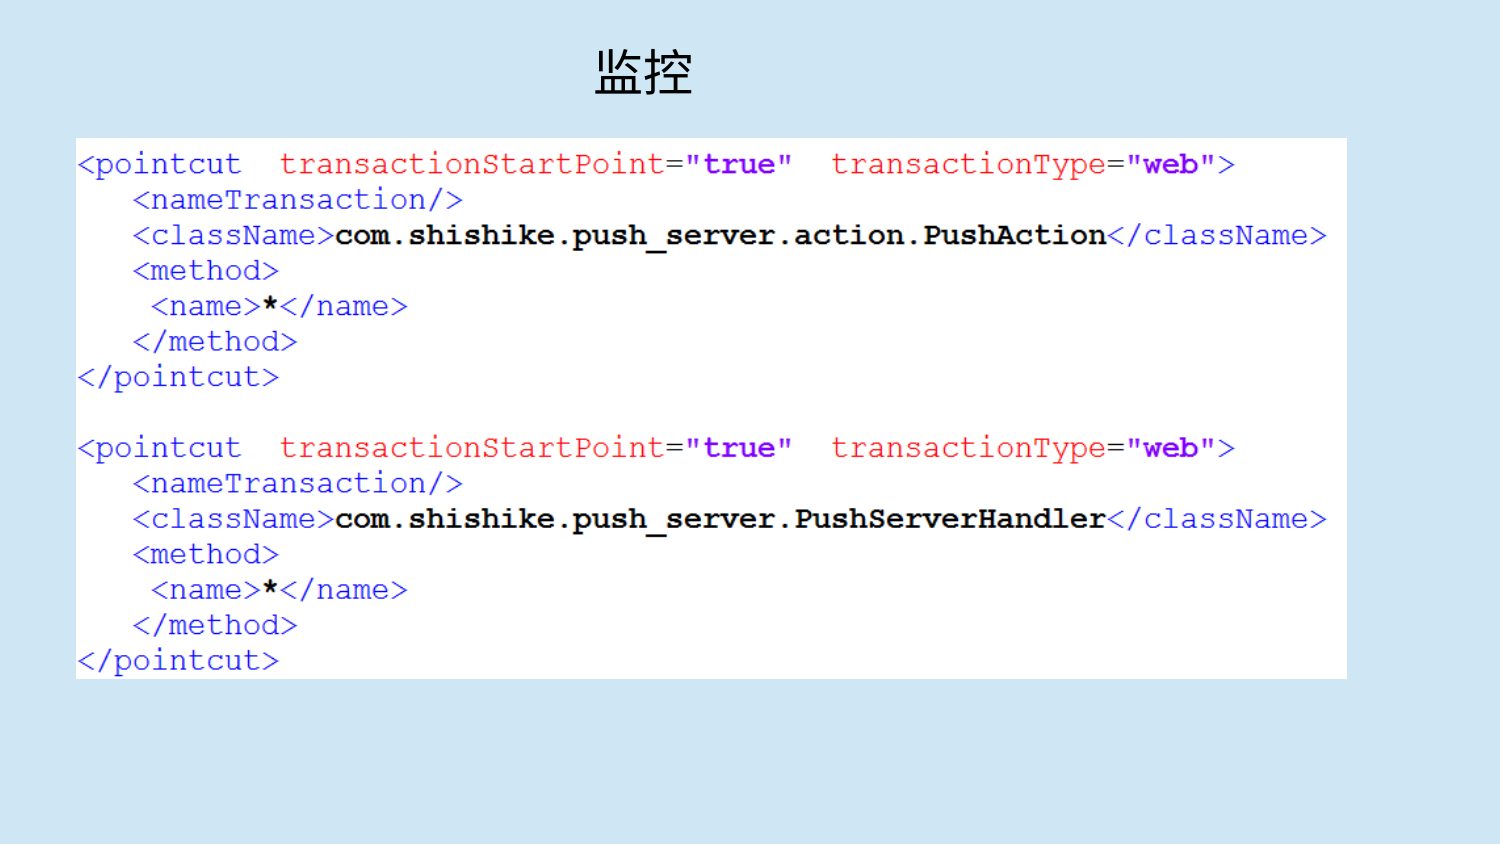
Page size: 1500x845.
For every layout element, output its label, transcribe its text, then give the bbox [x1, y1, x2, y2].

picture [76, 138, 1347, 679]
title 监控 [135, 33, 1152, 103]
list 扩展Oneapm http+freemarker自定义监控服务 Jvm相关（GC日志、OOM dump） [75, 150, 1258, 730]
